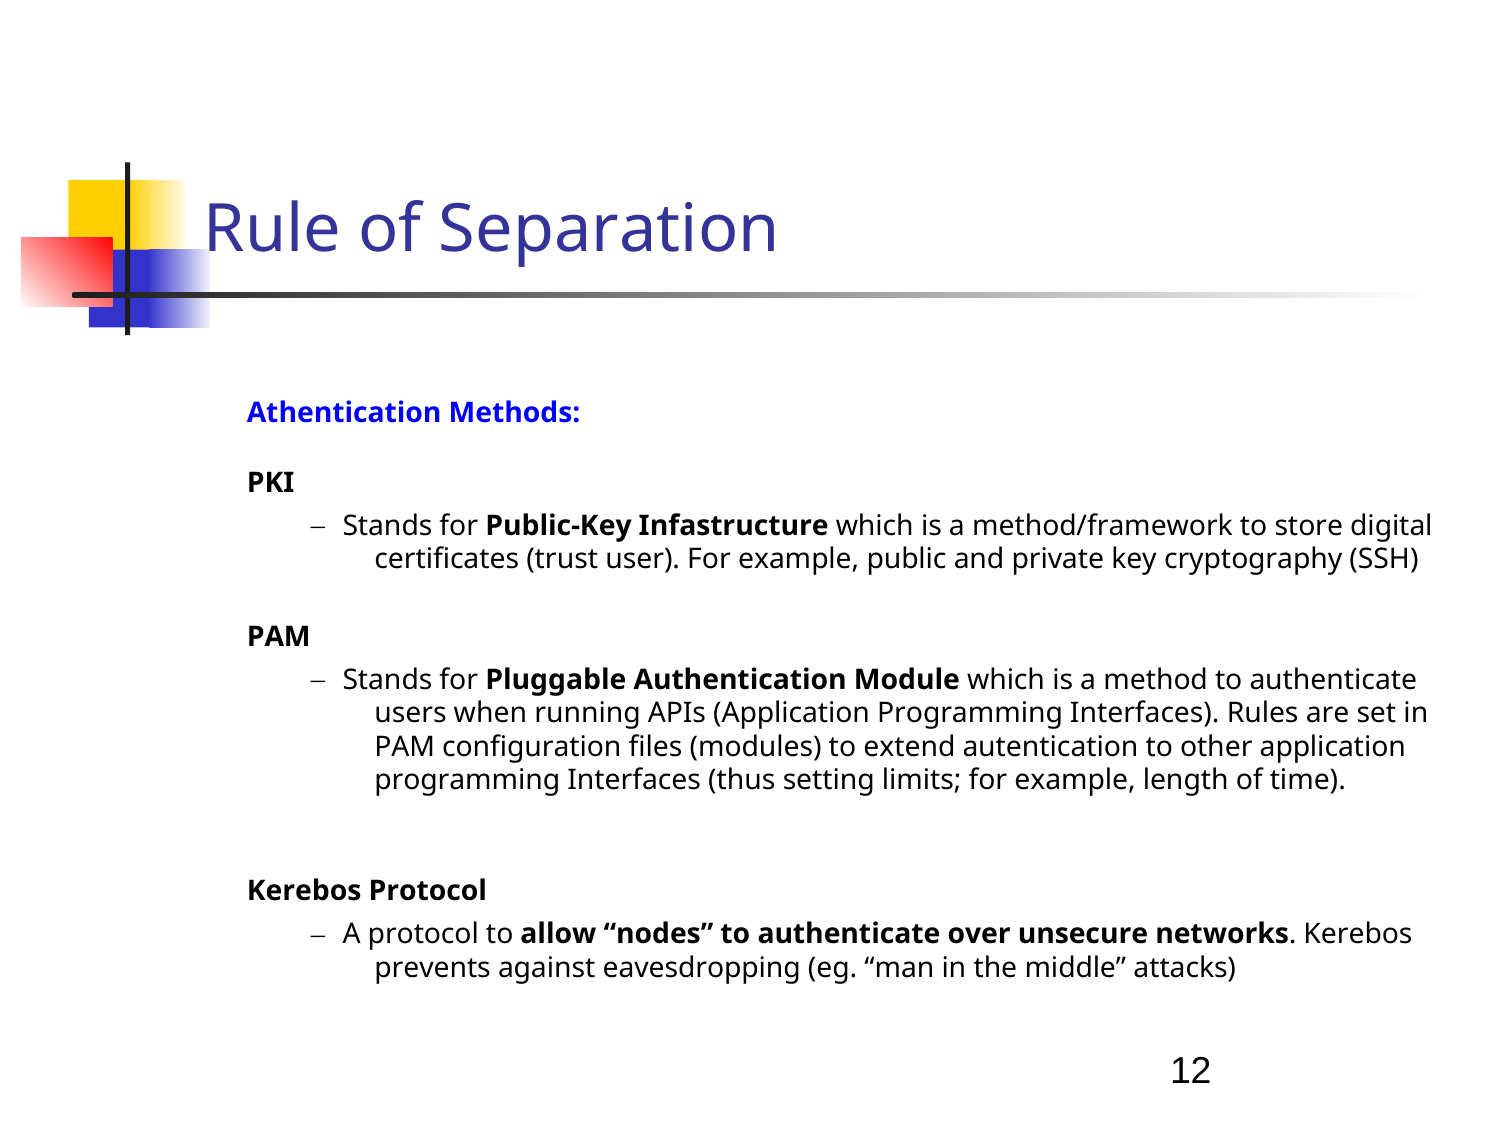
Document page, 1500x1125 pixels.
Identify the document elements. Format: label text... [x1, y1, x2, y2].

list Athentication Methods: PKI Stands for Public-Key Infastructure which is a method/framework to store digital certificates (trust user). For example, public and private key cryptography (SSH) PAM Stands for Pluggable Authentication Module which is a method to authenticate users when running APIs (Application Programming Interfaces). Rules are set in PAM configuration files (modules) to extend autentication to other application programming Interfaces (thus setting limits; for example, length of time). Kerebos Protocol A protocol to allow “nodes” to authenticate over unsecure networks. Kerebos prevents against eavesdropping (eg. “man in the middle” attacks) [193, 331, 1469, 1007]
title Rule of Separation [188, 35, 1468, 276]
